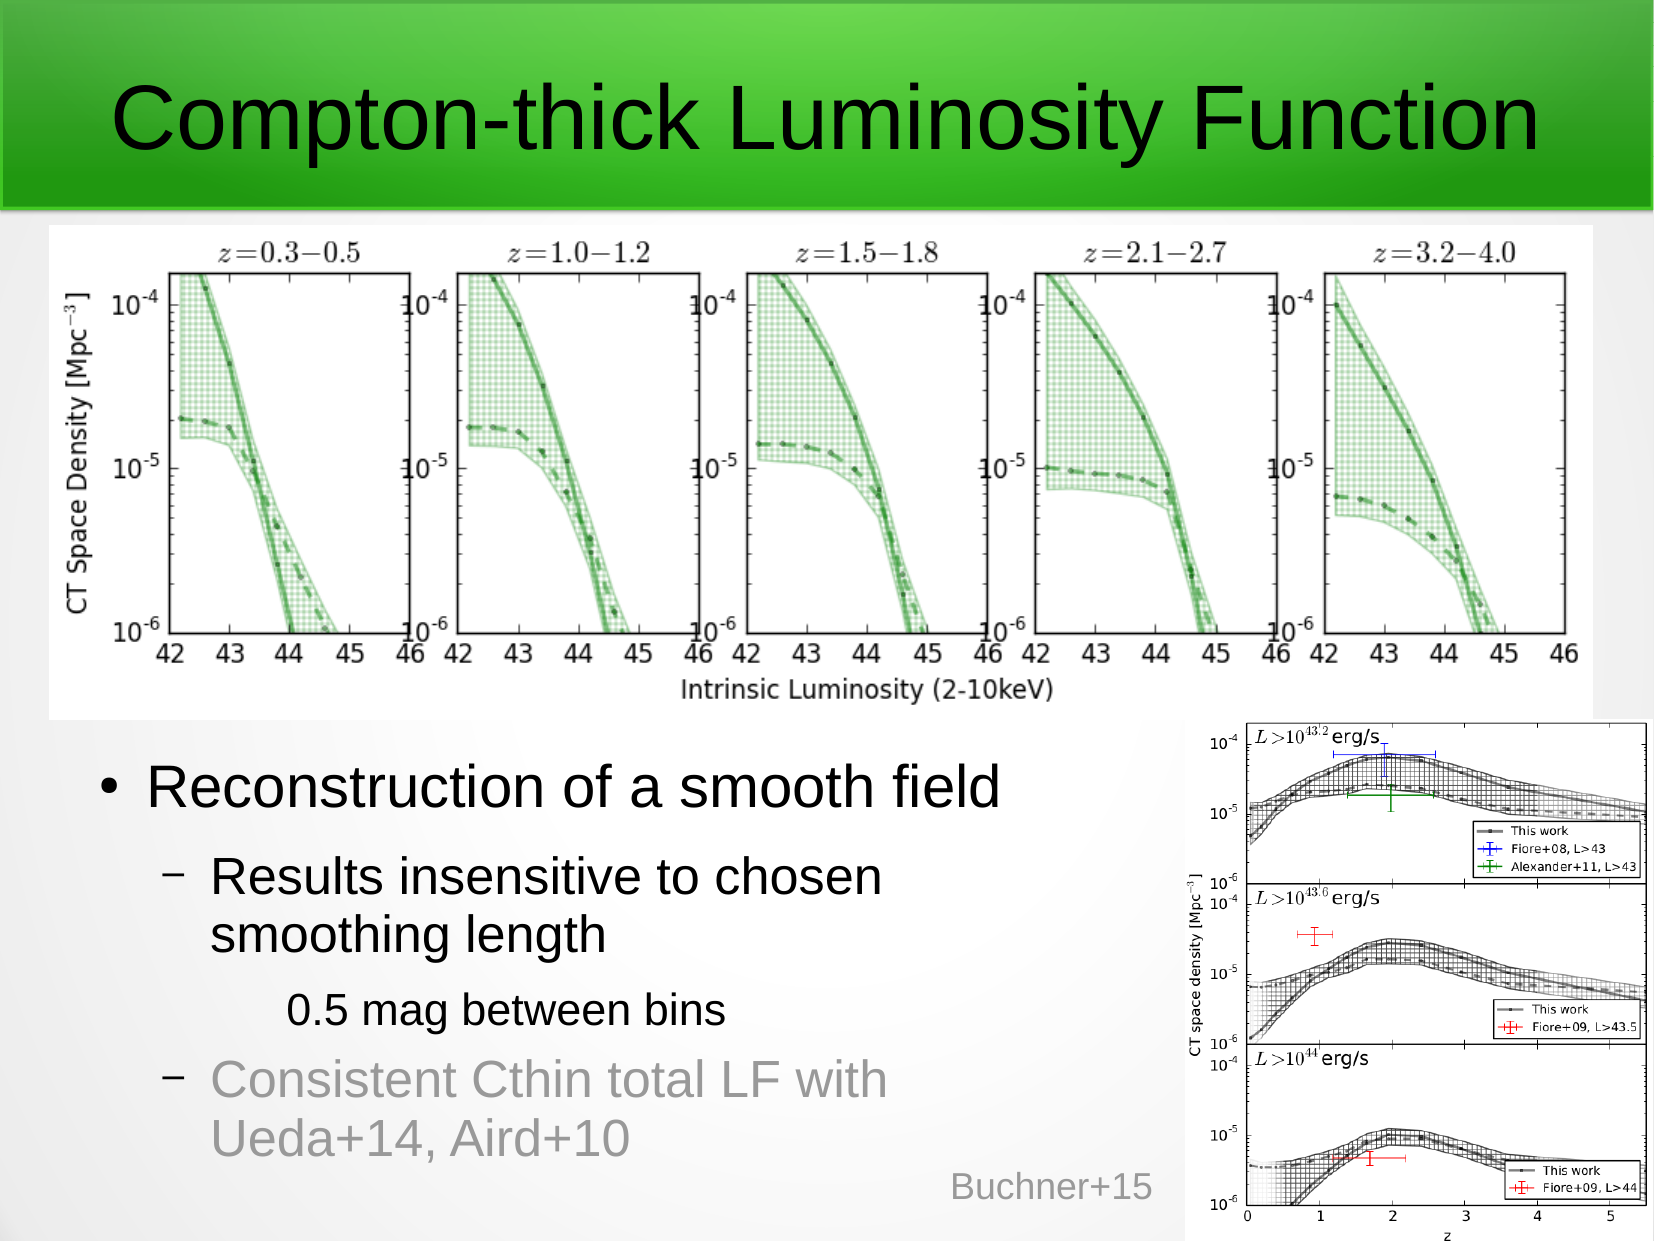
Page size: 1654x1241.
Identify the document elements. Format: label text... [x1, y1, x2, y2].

picture [49, 225, 1653, 1241]
list Reconstruction of a smooth field Results insensitive to chosen smoothing length 0.5 mag between bins Consistent Cthin total LF with Ueda+14, Aird+10 [82, 753, 1185, 1171]
title Compton-thick Luminosity Function [82, 47, 1571, 189]
text_box Buchner+15 [900, 1158, 1168, 1216]
